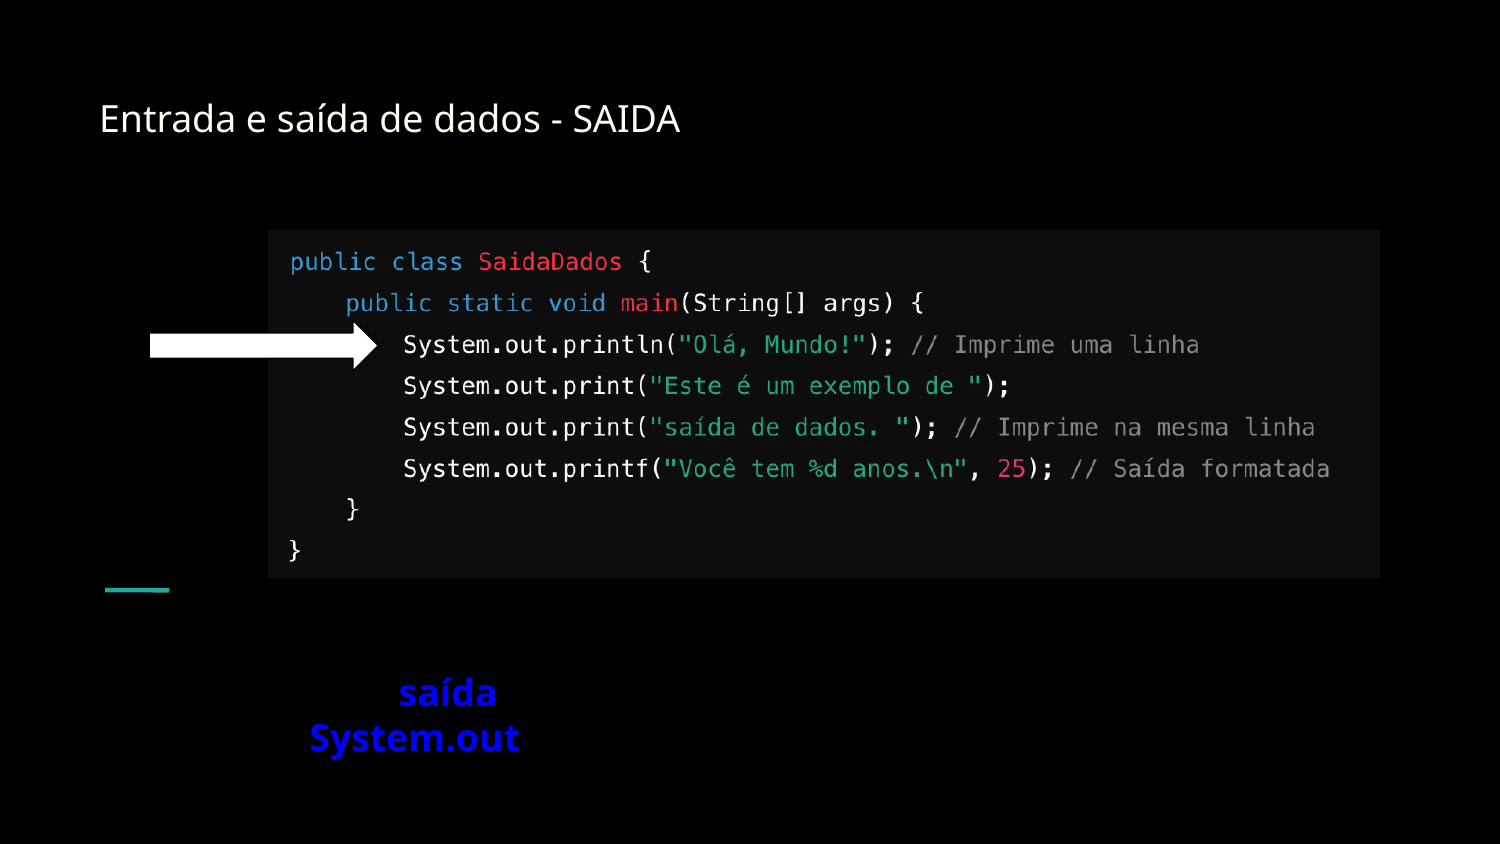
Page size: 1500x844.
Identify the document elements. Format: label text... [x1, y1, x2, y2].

title Entrada e saída de dados - SAIDA [84, 40, 840, 156]
text_box Para entrada e saída de dados, Java utiliza a classe Scanner para entrada e System.out para saída. [115, 653, 1413, 774]
text_box [149, 320, 379, 372]
picture [268, 230, 1380, 578]
